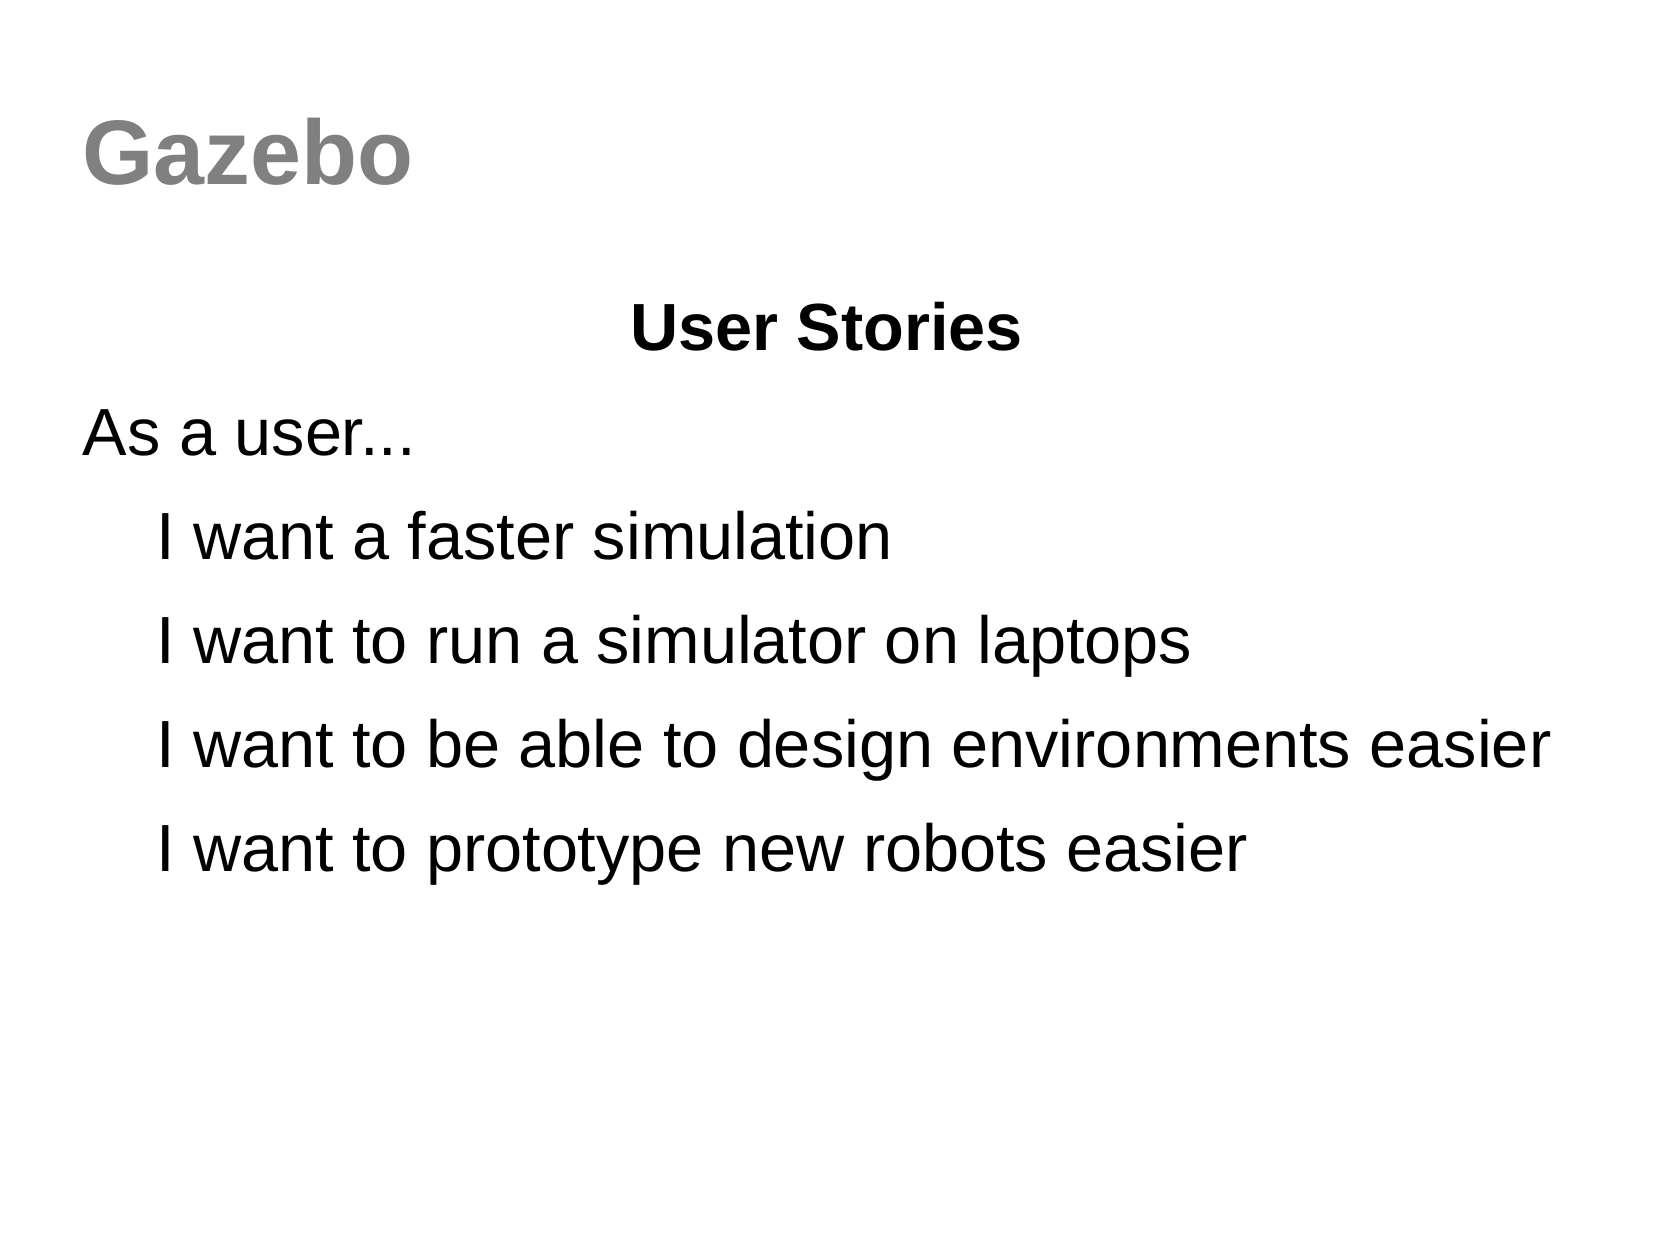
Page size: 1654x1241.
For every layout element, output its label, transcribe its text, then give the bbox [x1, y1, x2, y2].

list User Stories As a user... I want a faster simulation I want to run a simulator on laptops I want to be able to design environments easier I want to prototype new robots easier [82, 290, 1571, 1109]
title Gazebo [82, 49, 1571, 257]
